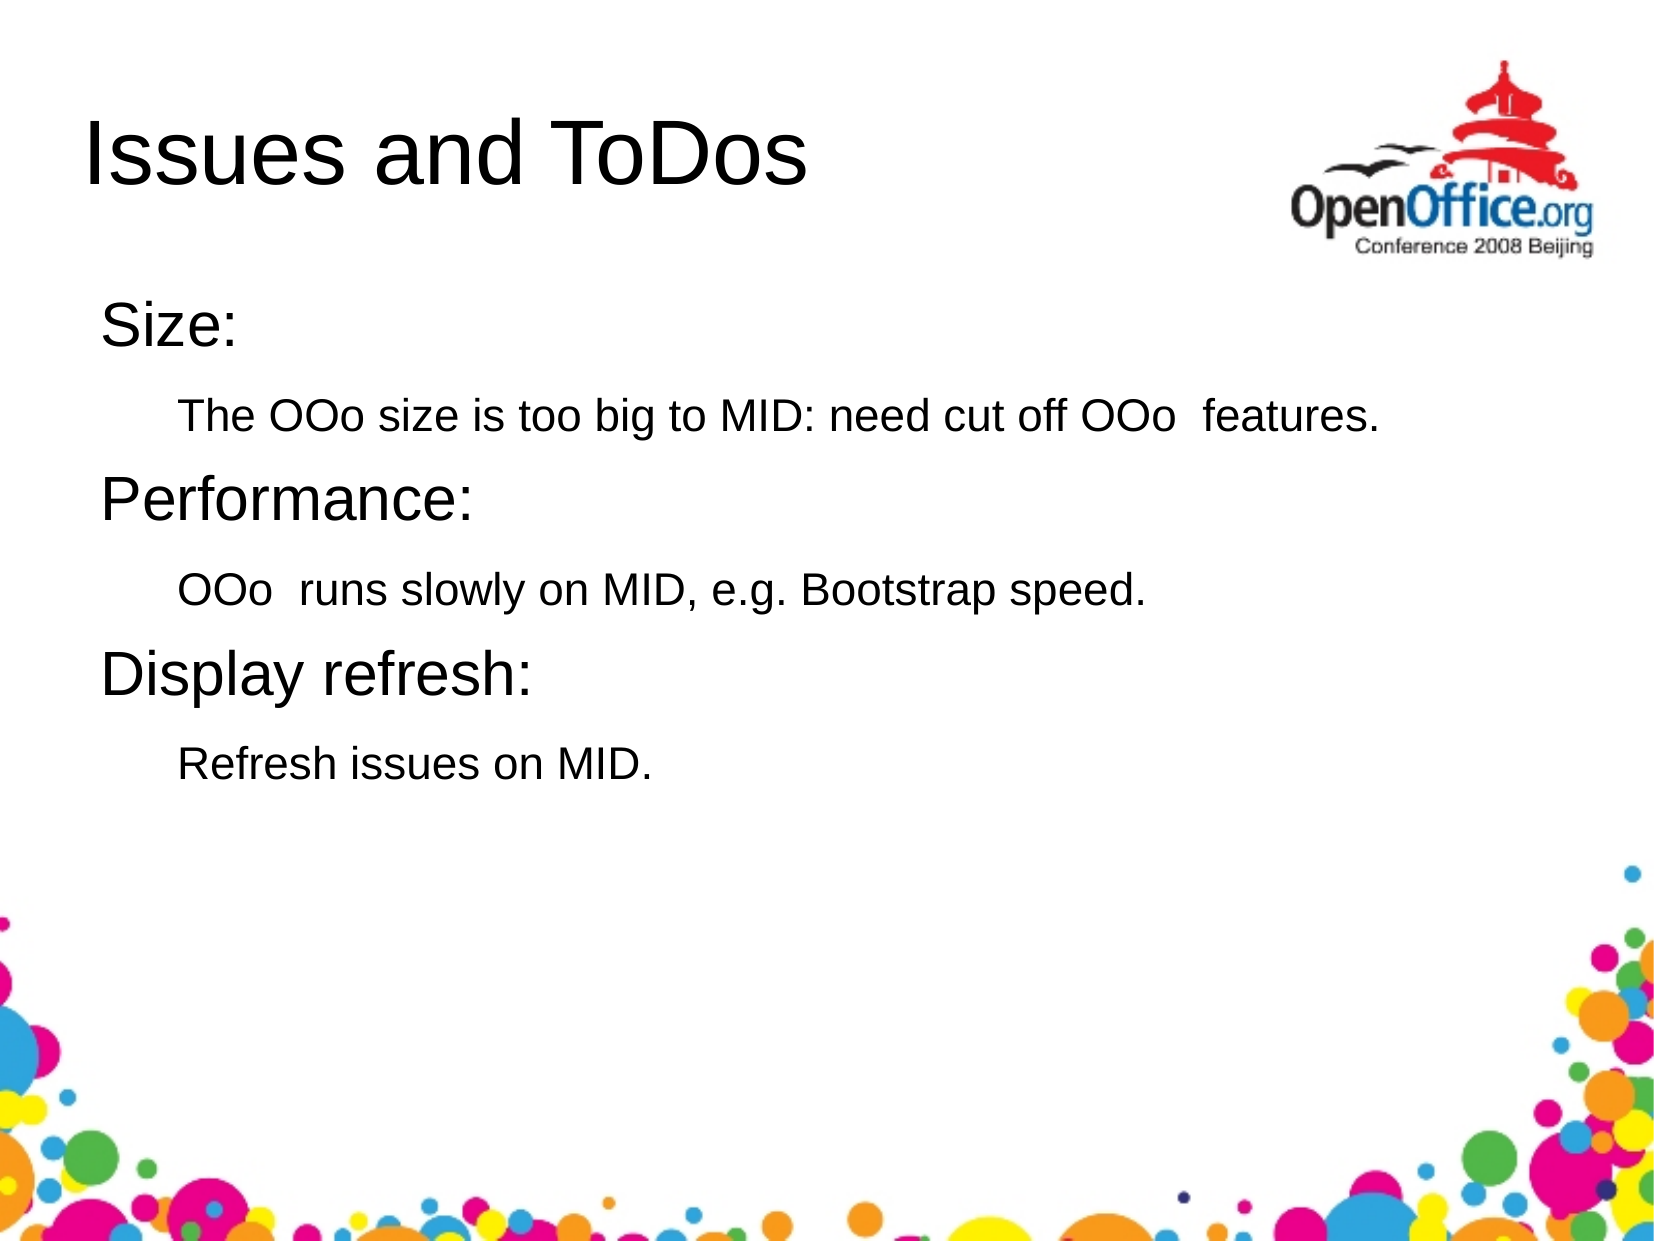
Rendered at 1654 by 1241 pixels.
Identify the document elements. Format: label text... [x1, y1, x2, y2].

title Issues and ToDos [82, 49, 1571, 257]
list Size: The OOo size is too big to MID: need cut off OOo features. Performance: OOo runs slowly on MID, e.g. Bootstrap speed. Display refresh: Refresh issues on MID. [82, 290, 1571, 1109]
picture [0, 0, 1654, 1241]
